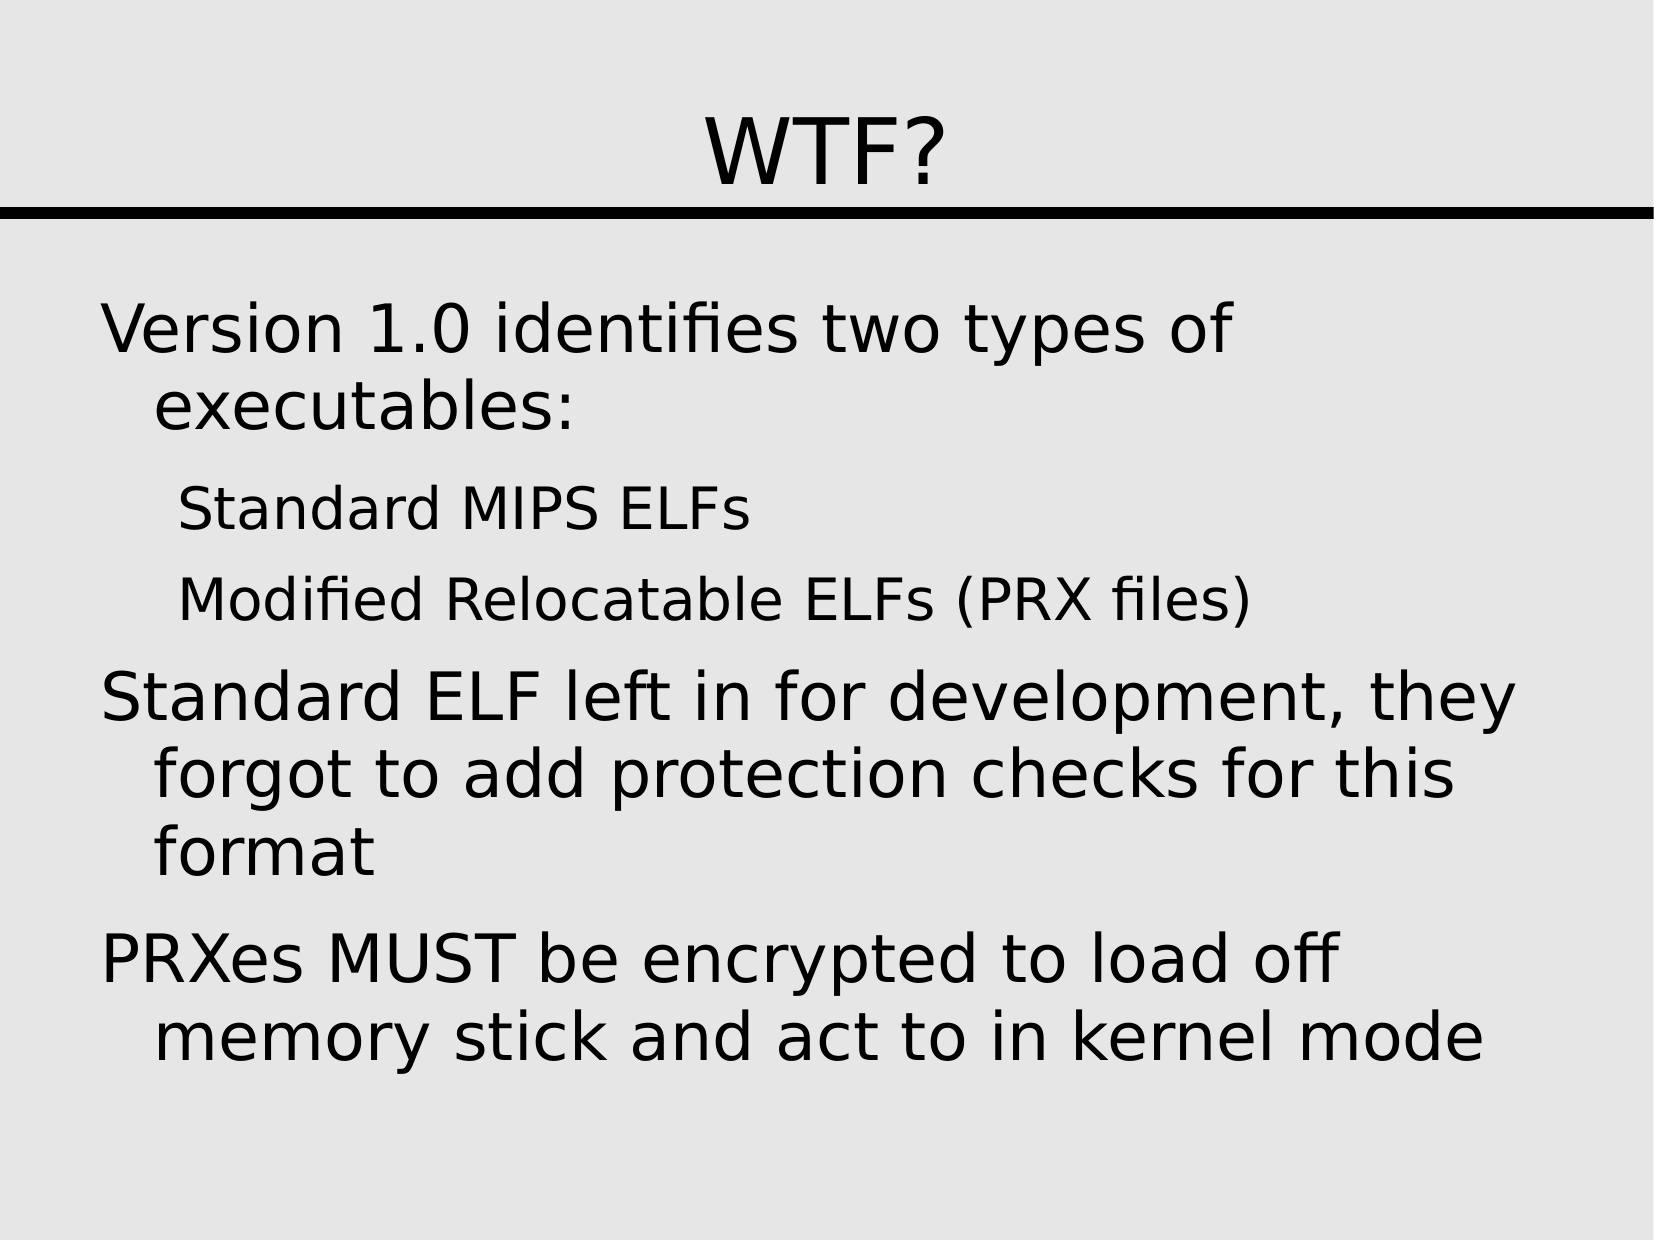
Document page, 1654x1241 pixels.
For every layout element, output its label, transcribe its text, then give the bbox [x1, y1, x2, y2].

list Version 1.0 identifies two types of executables: Standard MIPS ELFs Modified Relocatable ELFs (PRX files) Standard ELF left in for development, they forgot to add protection checks for this format PRXes MUST be encrypted to load off memory stick and act to in kernel mode [82, 290, 1571, 1094]
title WTF? [82, 56, 1571, 250]
